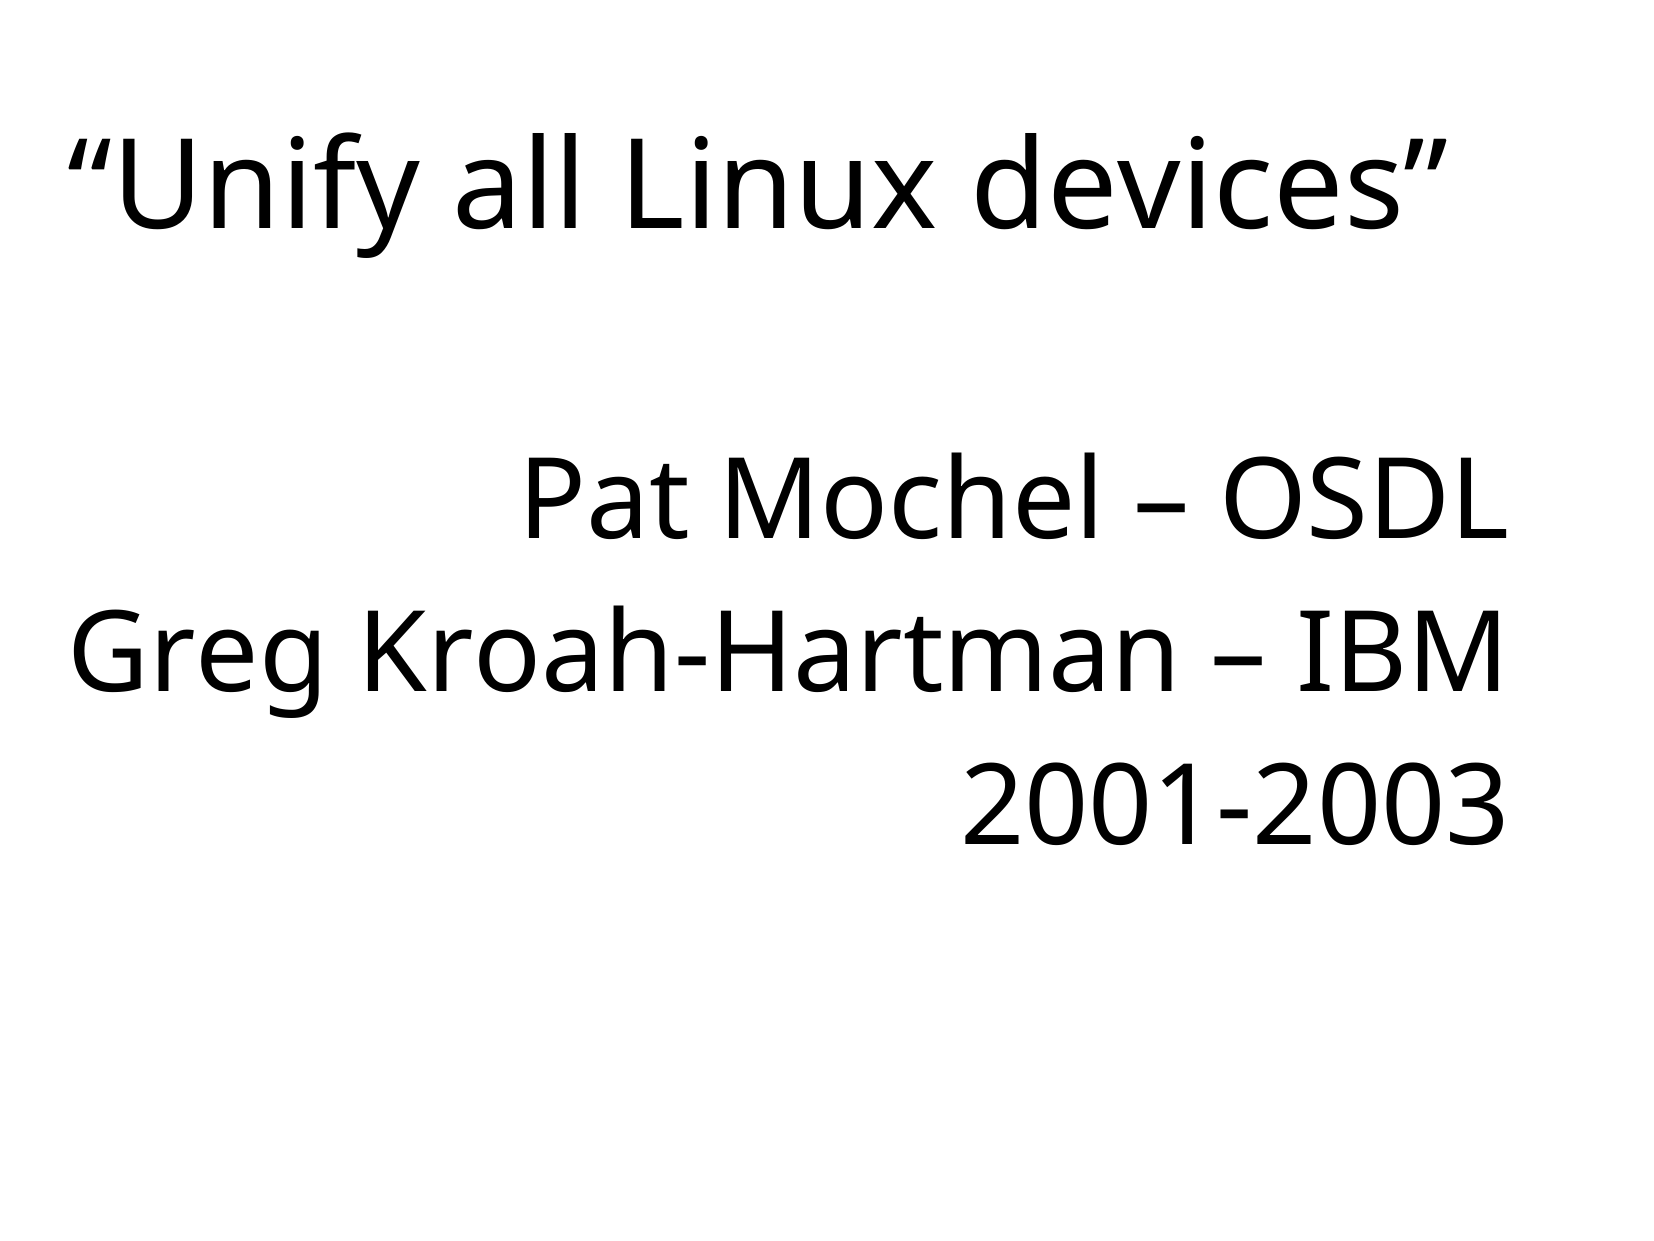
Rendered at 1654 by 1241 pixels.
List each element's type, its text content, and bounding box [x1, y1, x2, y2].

text_box “Unify all Linux devices” Pat Mochel – OSDL Greg Kroah-Hartman – IBM 2001-2003 [52, 86, 1601, 927]
